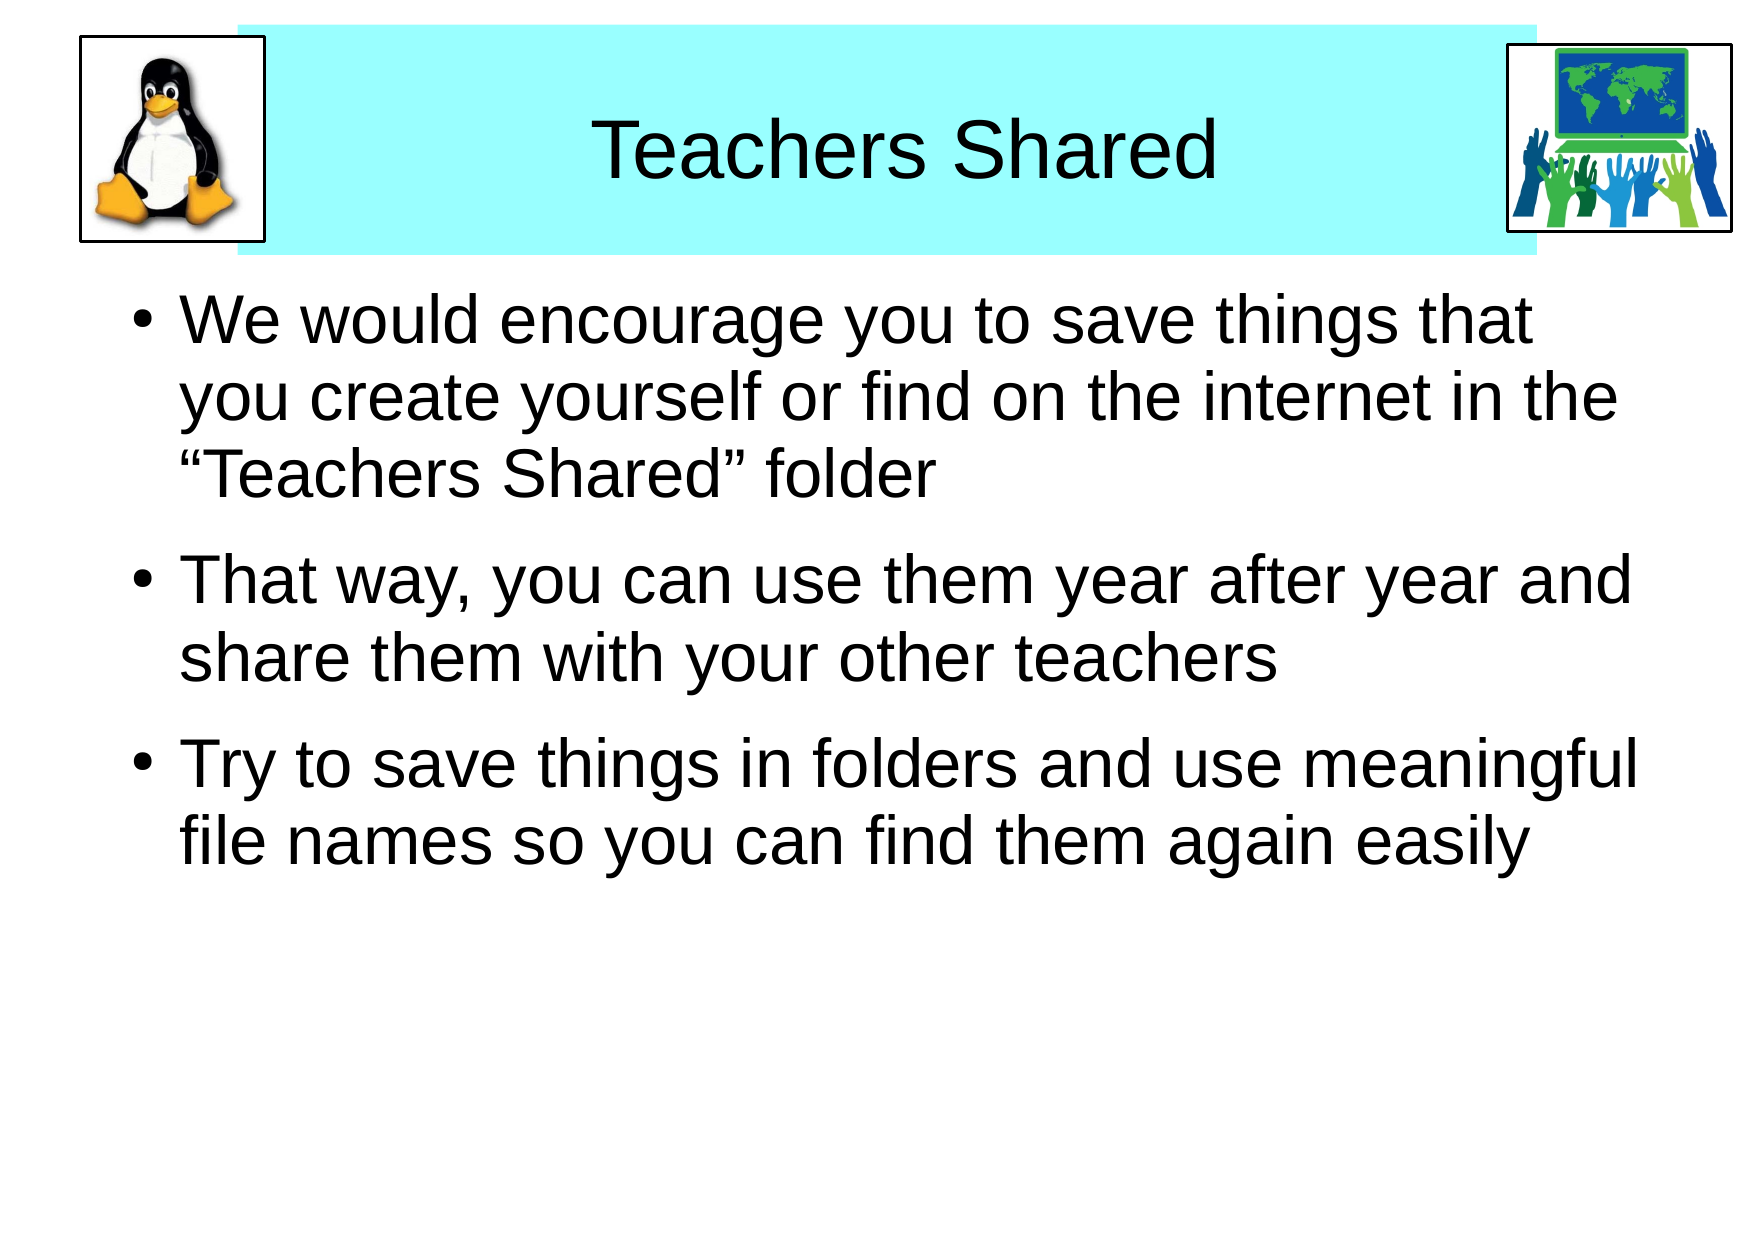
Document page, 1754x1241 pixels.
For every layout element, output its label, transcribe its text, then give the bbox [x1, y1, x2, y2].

list We would encourage you to save things that you create yourself or find on the internet in the “Teachers Shared” folder That way, you can use them year after year and share them with your other teachers Try to save things in folders and use meaningful file names so you can find them again easily [114, 281, 1656, 946]
picture [82, 38, 263, 240]
picture [1509, 46, 1730, 230]
title Teachers Shared [294, 47, 1516, 252]
